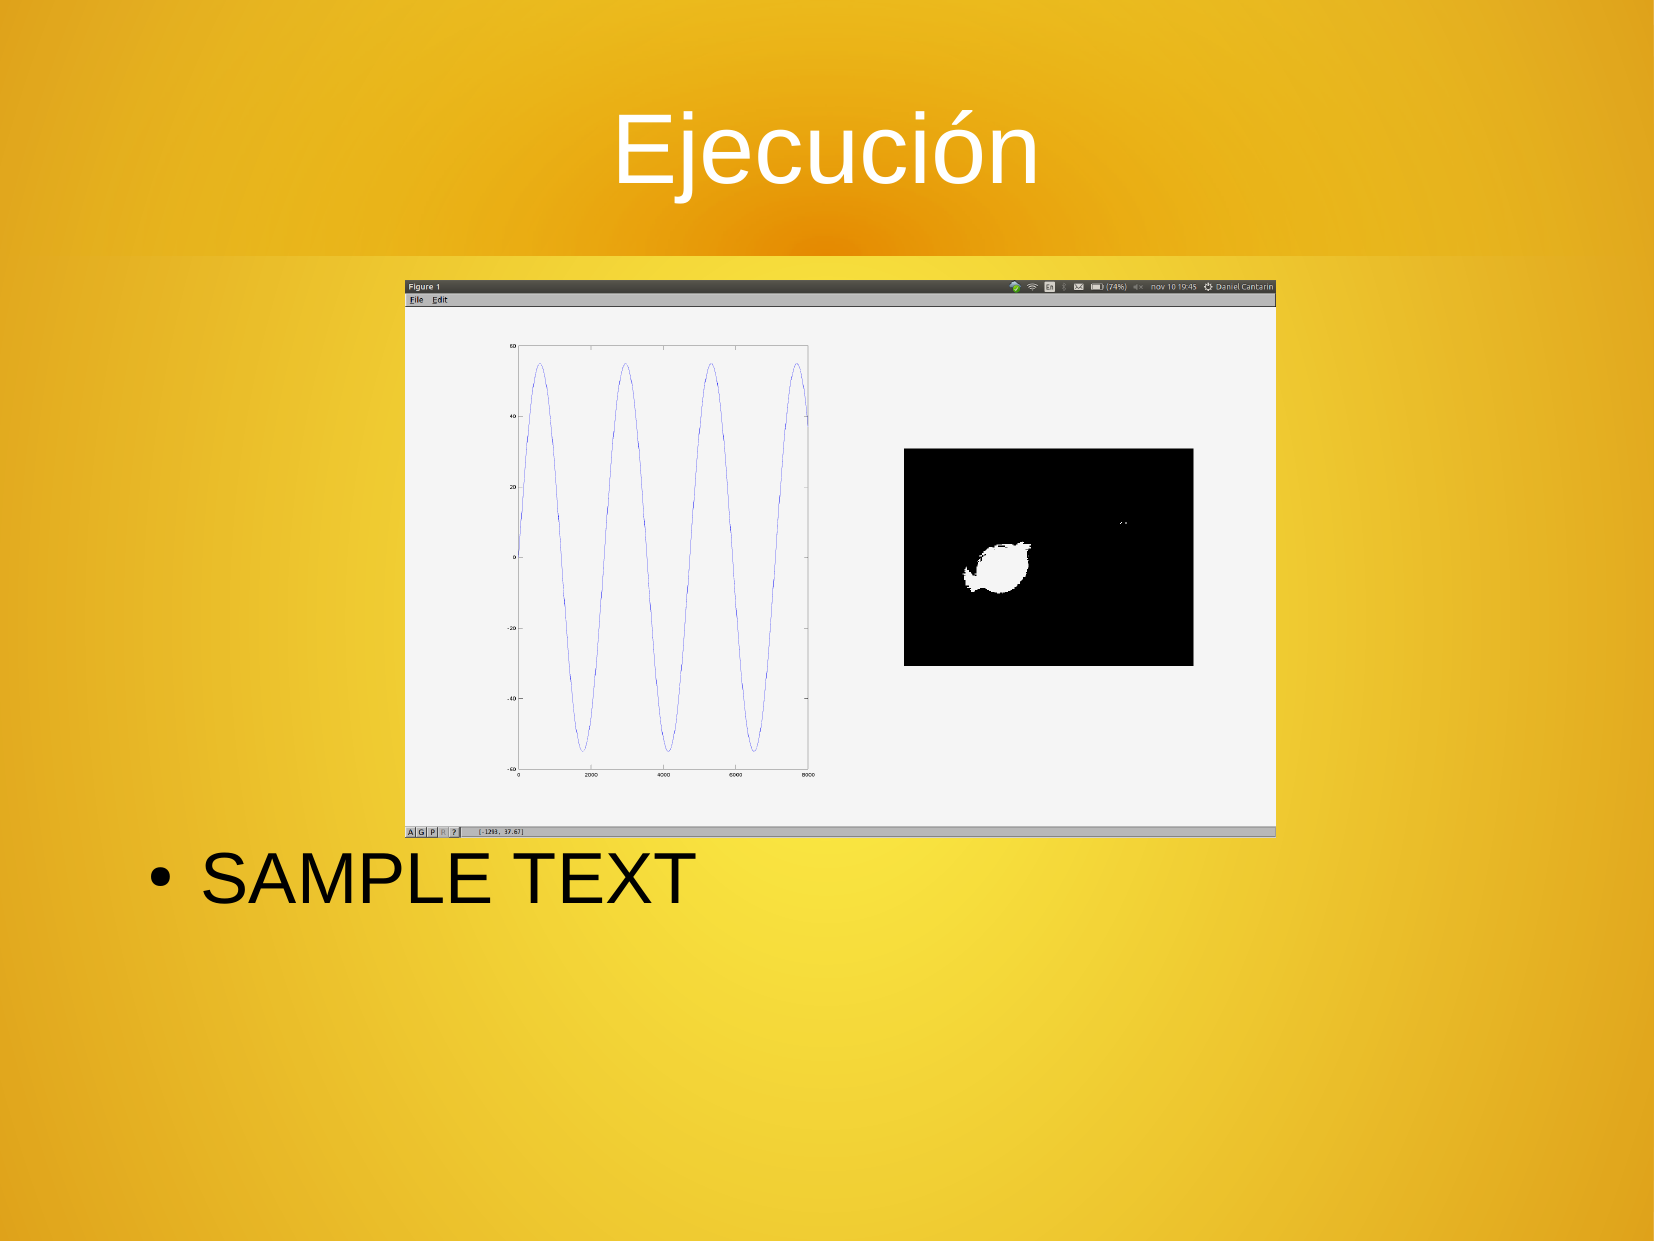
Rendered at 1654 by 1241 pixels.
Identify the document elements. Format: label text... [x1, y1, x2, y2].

list SAMPLE TEXT [129, 838, 1619, 1182]
picture [405, 280, 1276, 838]
title Ejecución [82, 47, 1571, 252]
